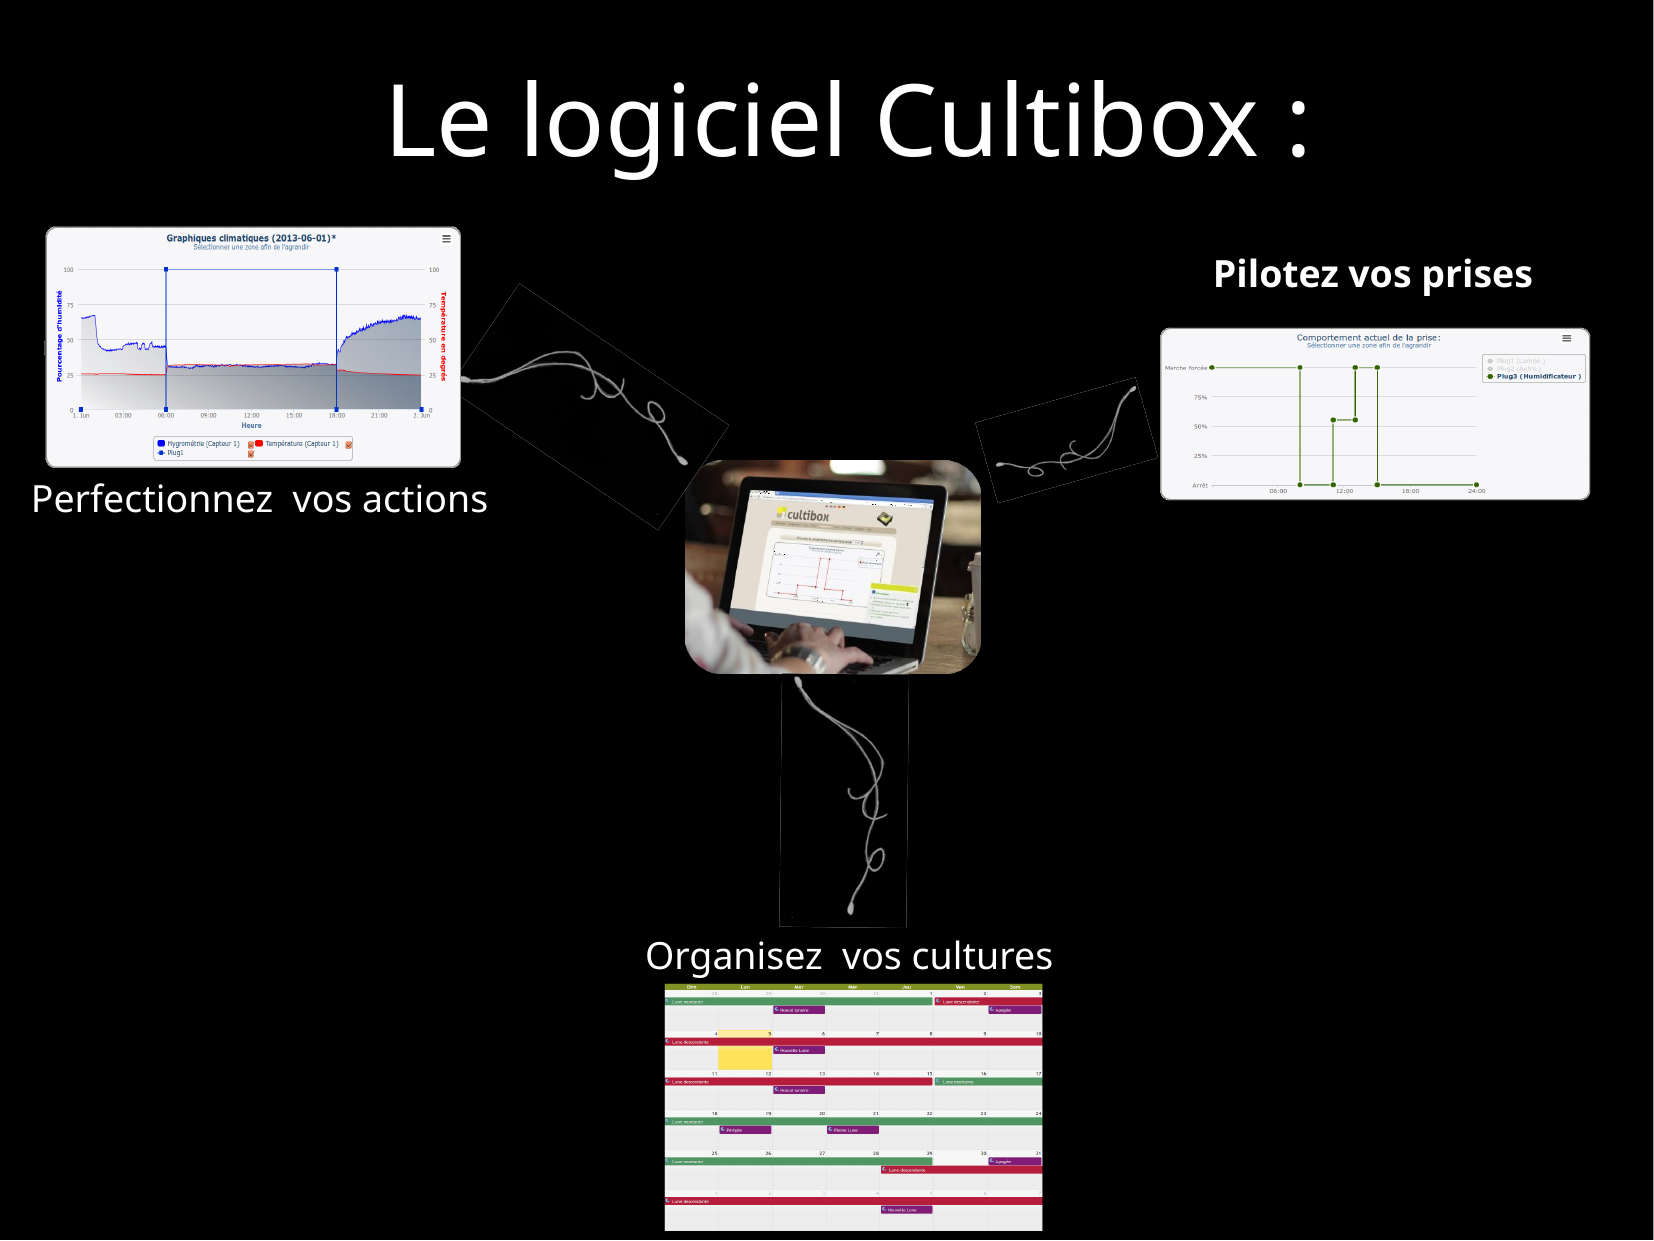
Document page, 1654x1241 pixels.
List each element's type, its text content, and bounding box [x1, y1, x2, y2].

text_box Le logiciel Cultibox : [246, 57, 1452, 178]
picture [661, 1001, 1047, 1235]
text_box Pilotez vos prises [1062, 227, 1654, 320]
text_box Perfectionnez vos actions [0, 452, 544, 544]
picture [44, 224, 981, 909]
picture [975, 325, 1595, 503]
text_box Organisez vos cultures [489, 909, 1217, 1001]
